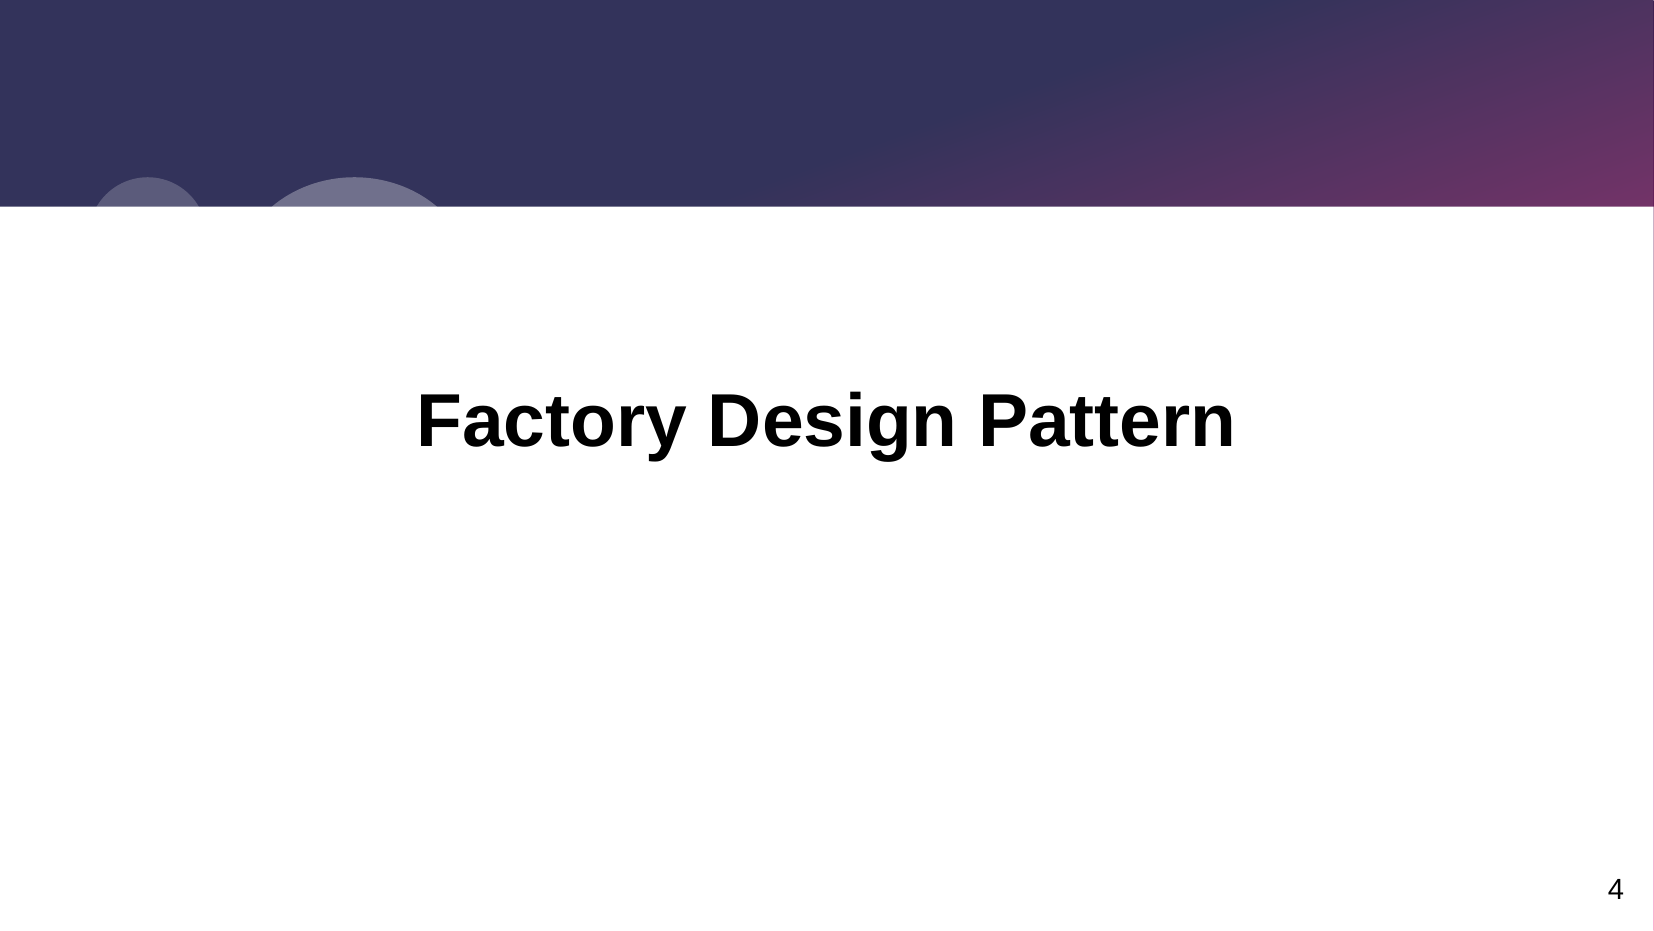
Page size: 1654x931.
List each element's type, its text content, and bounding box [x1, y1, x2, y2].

subtitle Factory Design Pattern [88, 44, 1565, 798]
